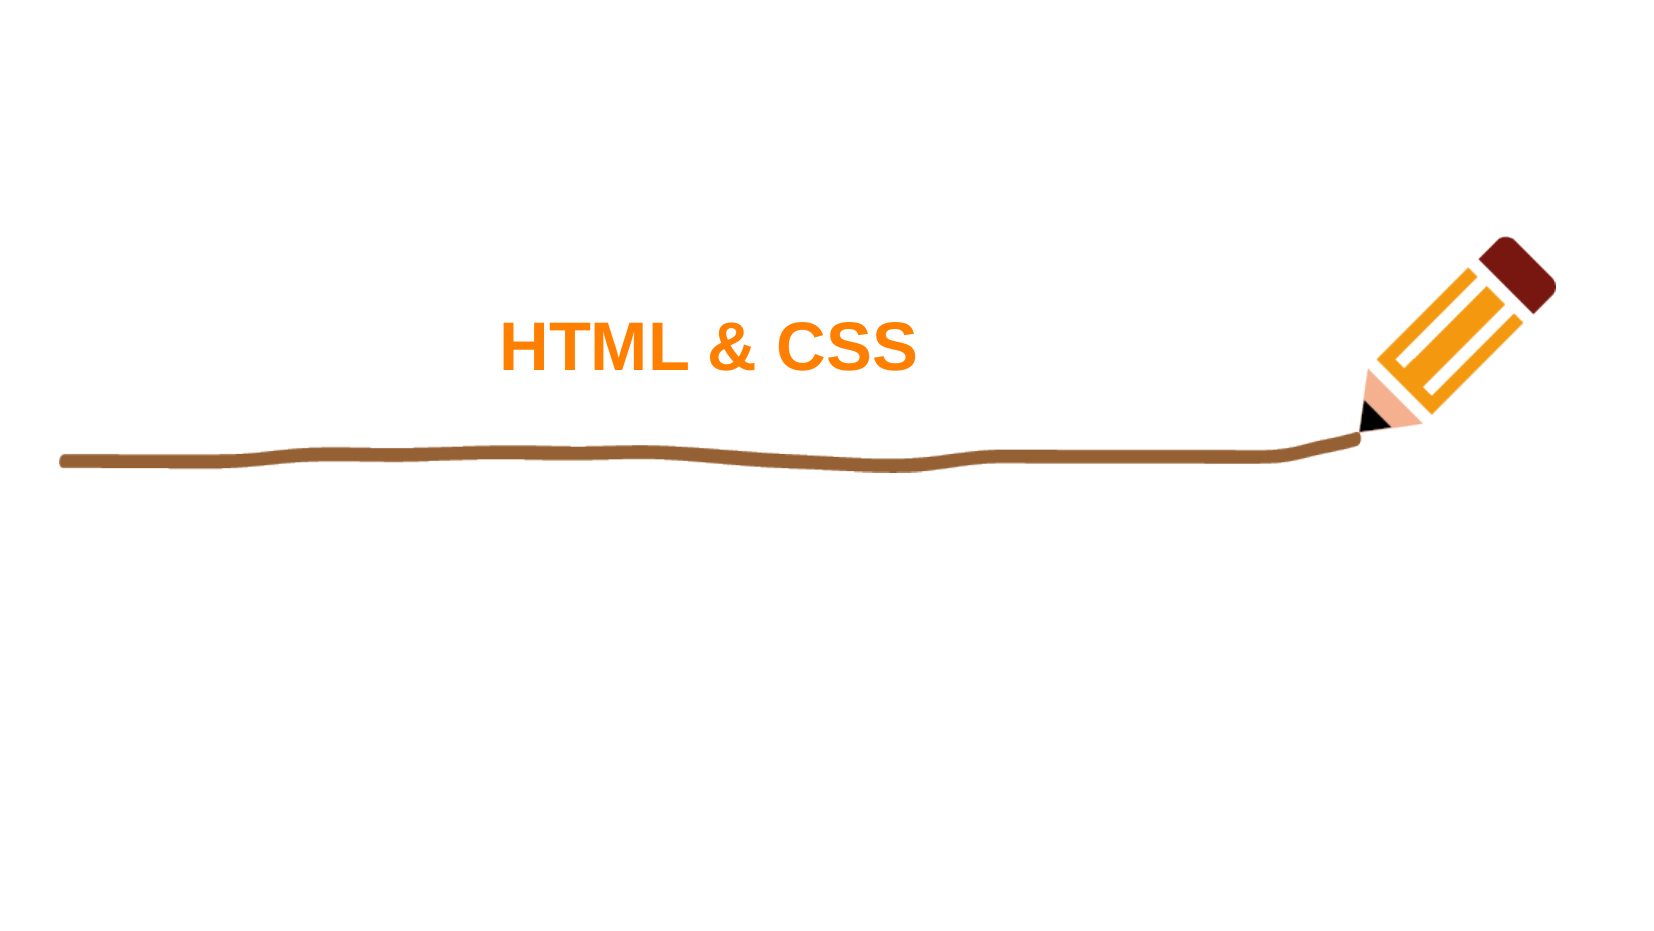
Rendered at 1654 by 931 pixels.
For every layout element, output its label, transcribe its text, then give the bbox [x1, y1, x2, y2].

title HTML & CSS [88, 265, 1329, 429]
picture [59, 236, 1556, 473]
